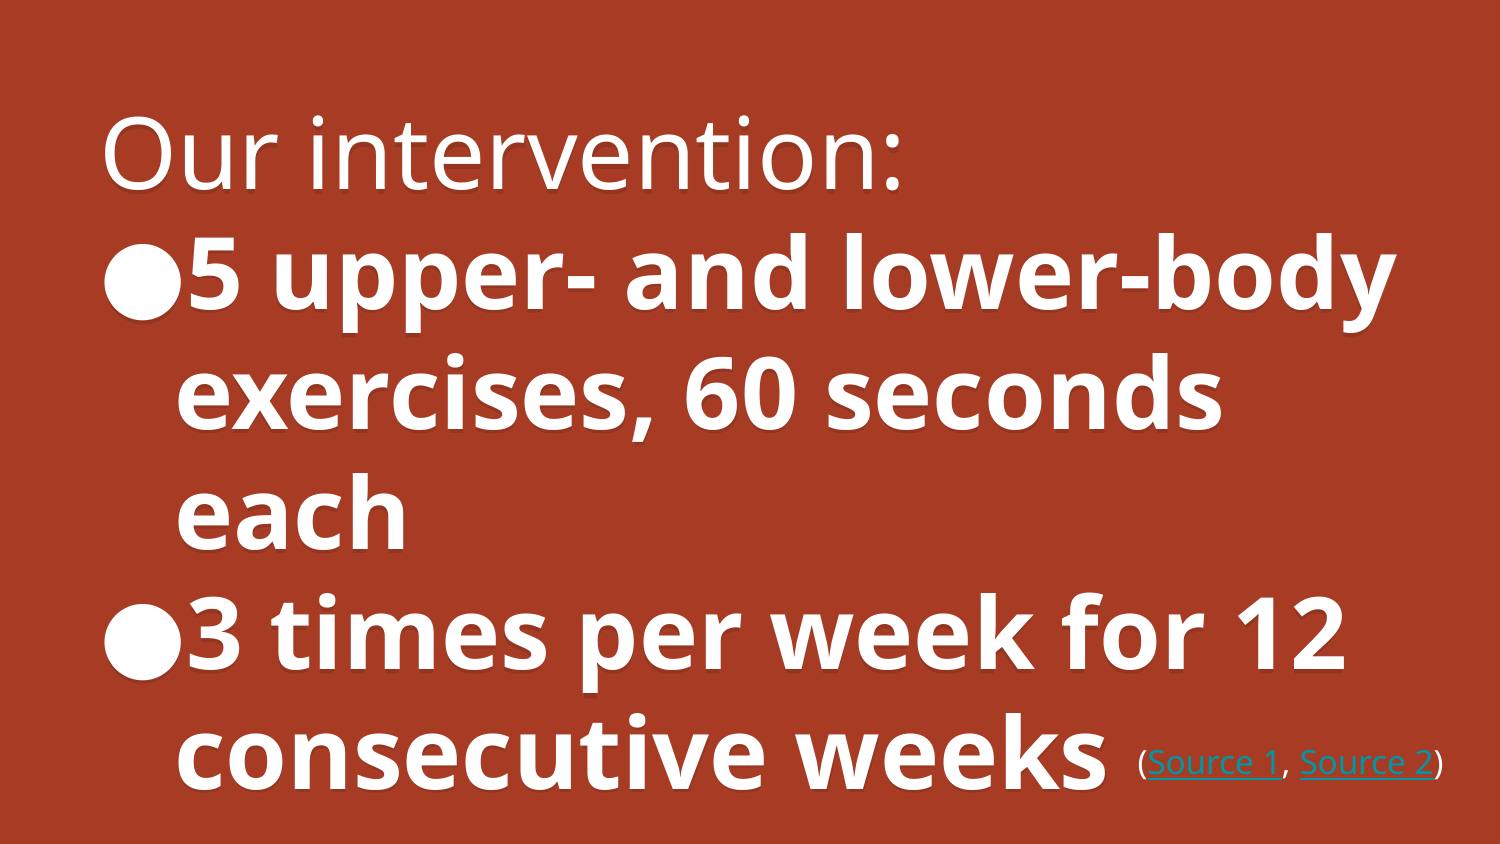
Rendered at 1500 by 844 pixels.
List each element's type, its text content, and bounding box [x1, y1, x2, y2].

text_box (Source 1, Source 2) [1100, 723, 1459, 805]
text_box Our intervention: 5 upper- and lower-body exercises, 60 seconds each 3 times per week for 12 consecutive weeks [84, 74, 1416, 839]
